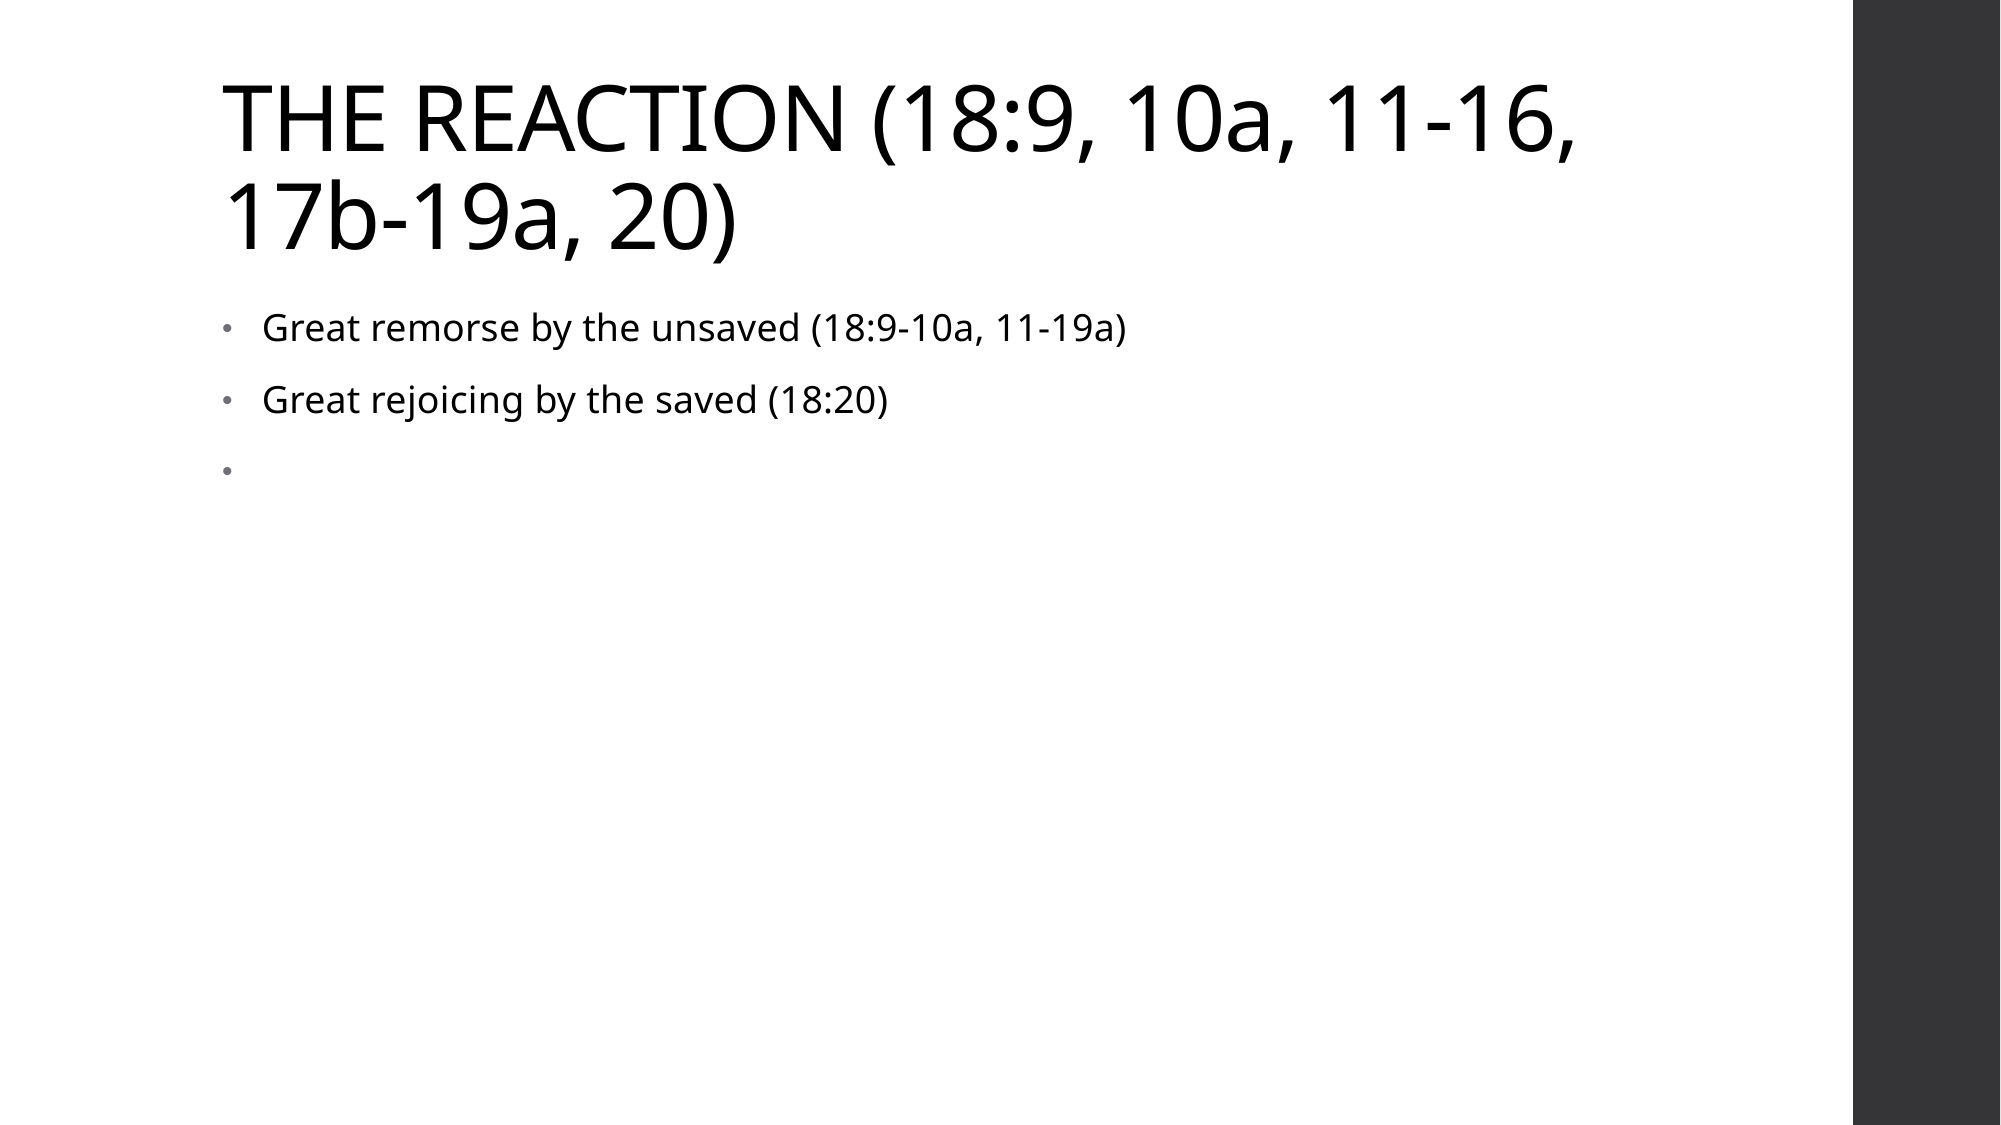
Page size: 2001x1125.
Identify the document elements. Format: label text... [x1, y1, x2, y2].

title THE REACTION (18:9, 10a, 11-16, 17b-19a, 20) [206, 60, 1797, 278]
list Great remorse by the unsaved (18:9-10a, 11-19a) Great rejoicing by the saved (18:20) [206, 299, 1617, 1014]
